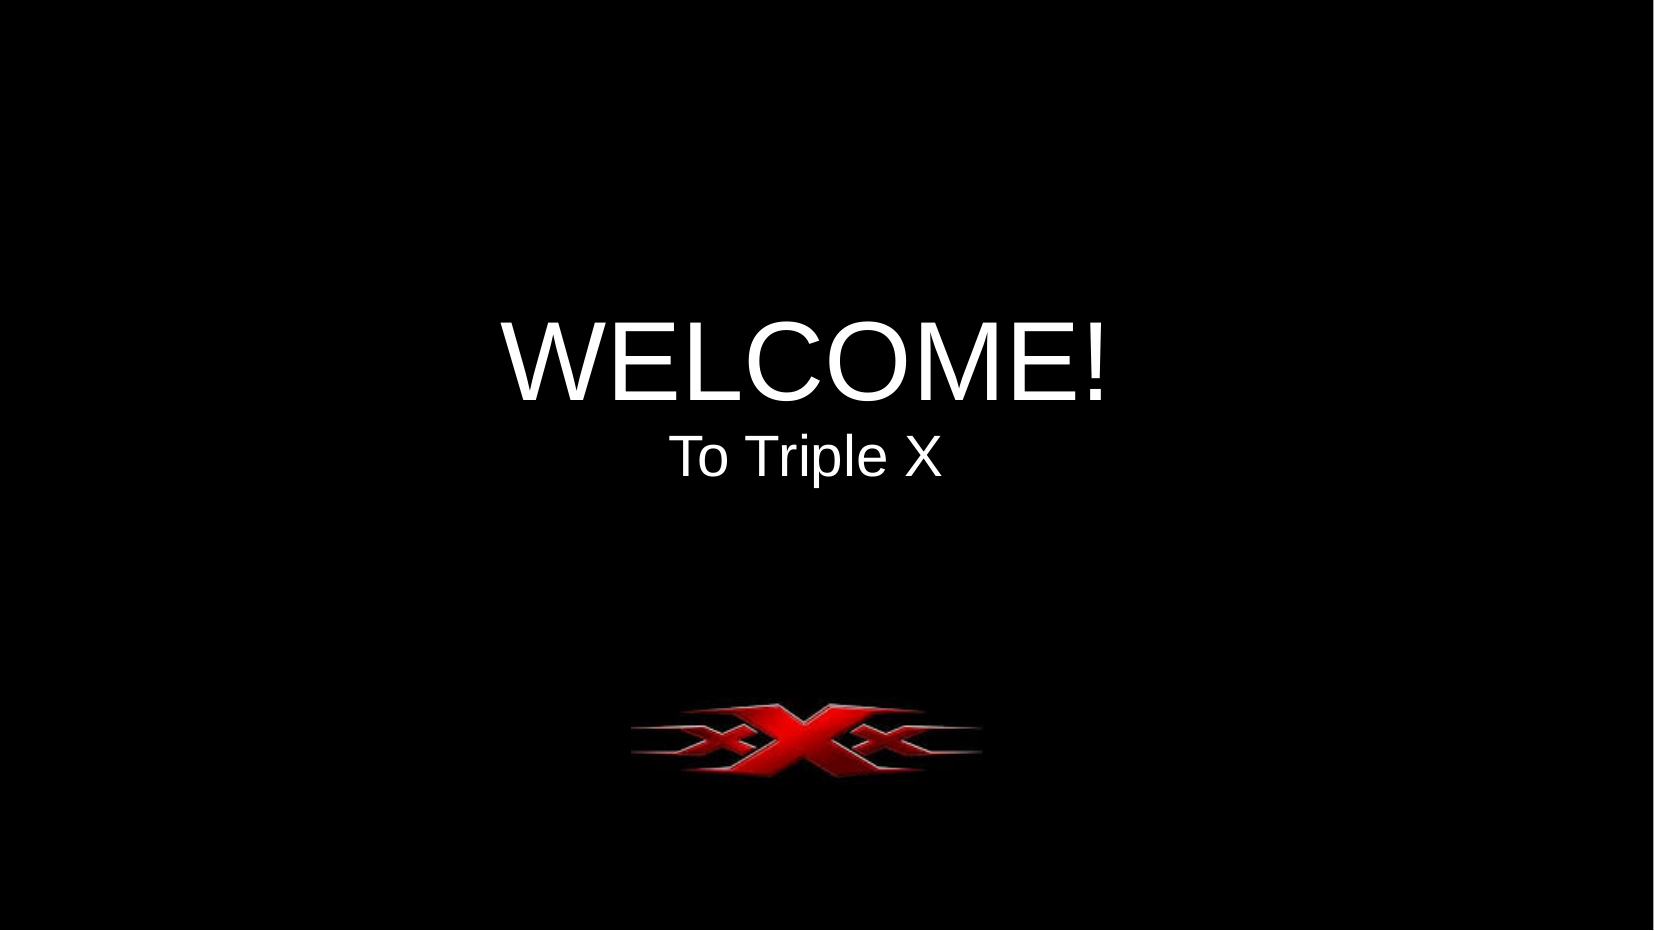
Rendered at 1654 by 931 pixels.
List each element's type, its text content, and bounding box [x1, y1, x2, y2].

picture [631, 675, 983, 925]
text_box WELCOME! To Triple X [262, 112, 1350, 675]
